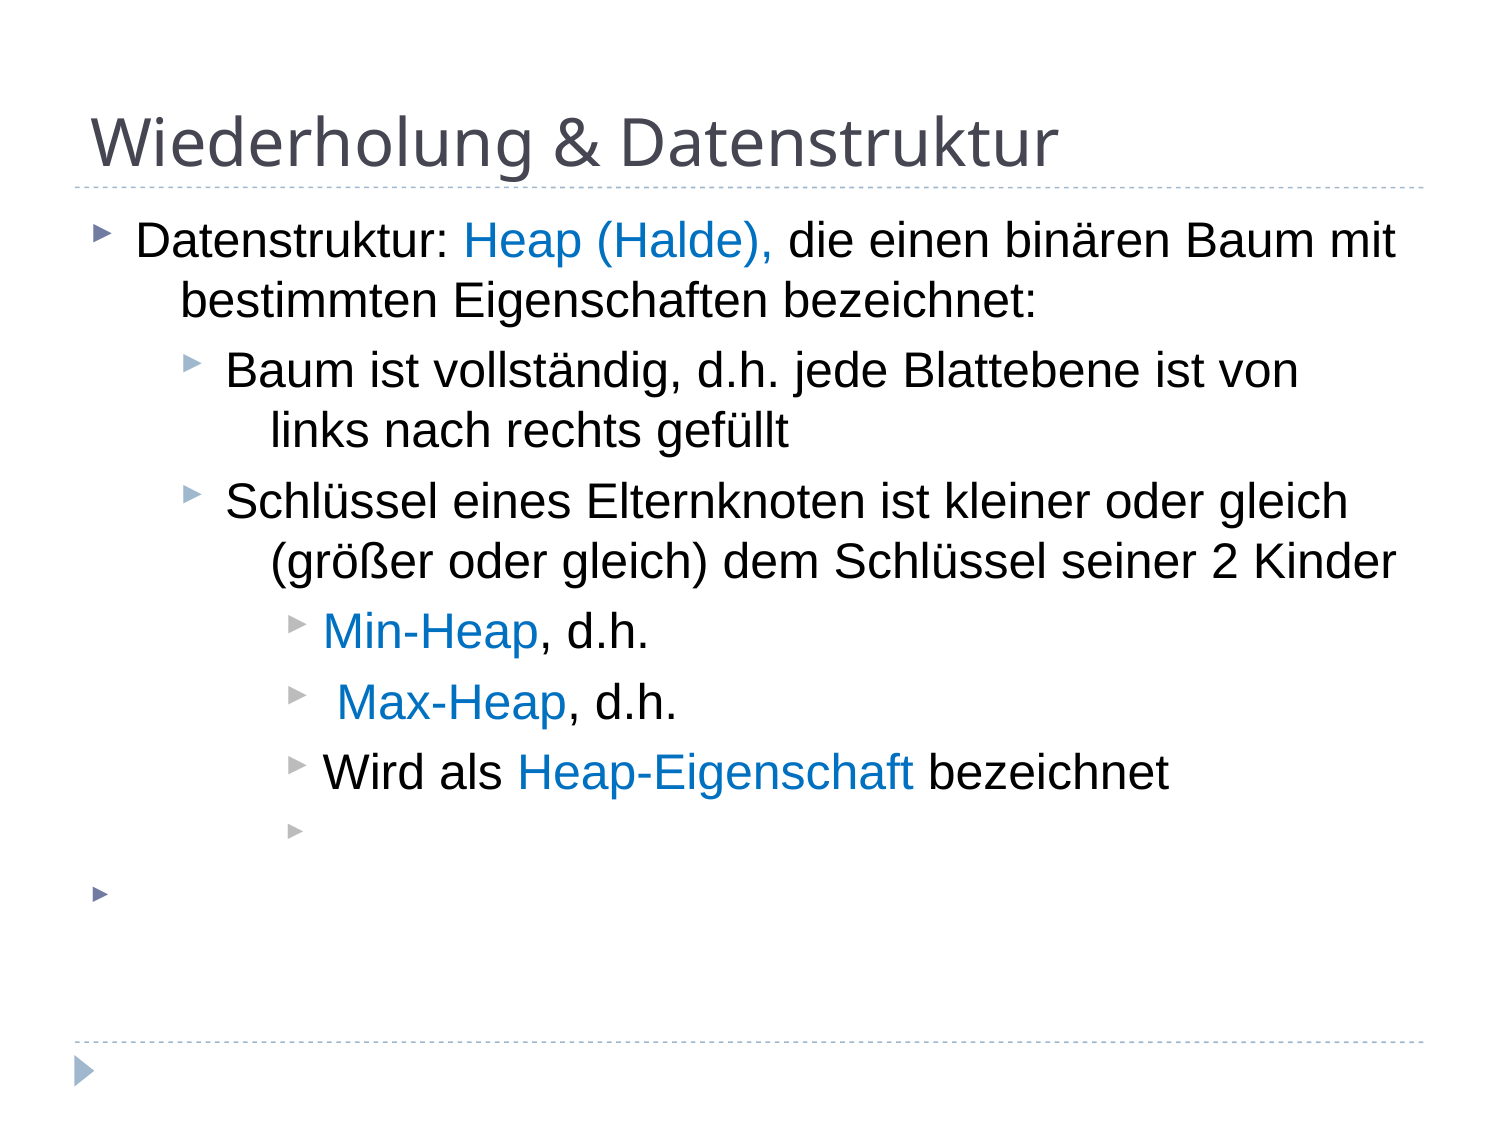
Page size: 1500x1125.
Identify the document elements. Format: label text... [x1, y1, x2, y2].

title Wiederholung & Datenstruktur [75, 24, 1426, 188]
list Datenstruktur: Heap (Halde), die einen binären Baum mit bestimmten Eigenschaften bezeichnet: Baum ist vollständig, d.h. jede Blattebene ist von links nach rechts gefüllt Schlüssel eines Elternknoten ist kleiner oder gleich (größer oder gleich) dem Schlüssel seiner 2 Kinder Min-Heap, d.h. Max-Heap, d.h. Wird als Heap-Eigenschaft bezeichnet [75, 200, 1426, 1011]
